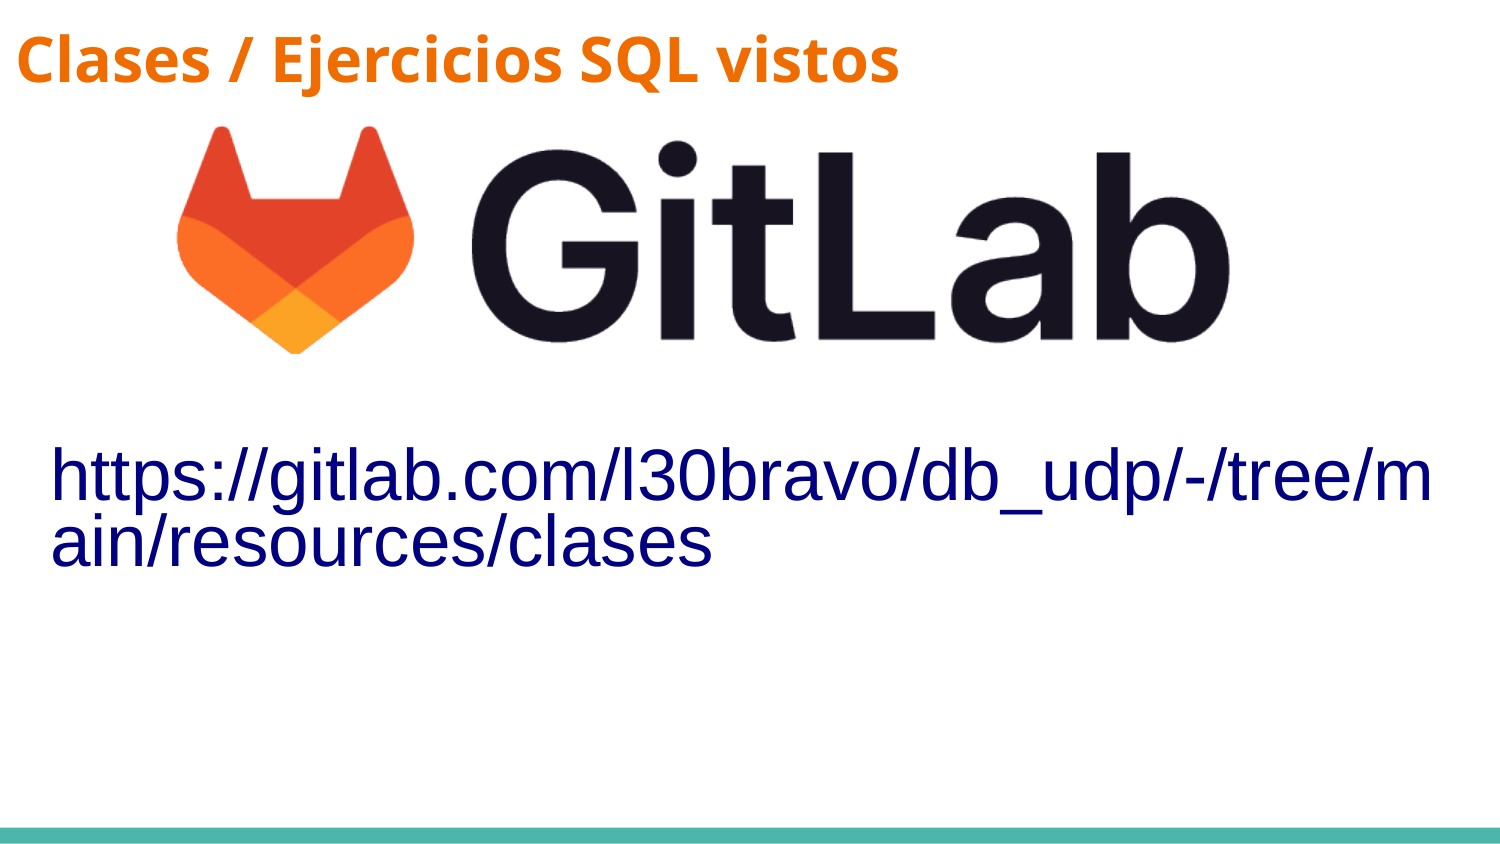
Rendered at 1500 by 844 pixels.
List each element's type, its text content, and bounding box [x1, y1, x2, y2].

text_box https://gitlab.com/l30bravo/db_udp/-/tree/main/resources/clases [35, 427, 1453, 687]
picture [0, 0, 1453, 529]
